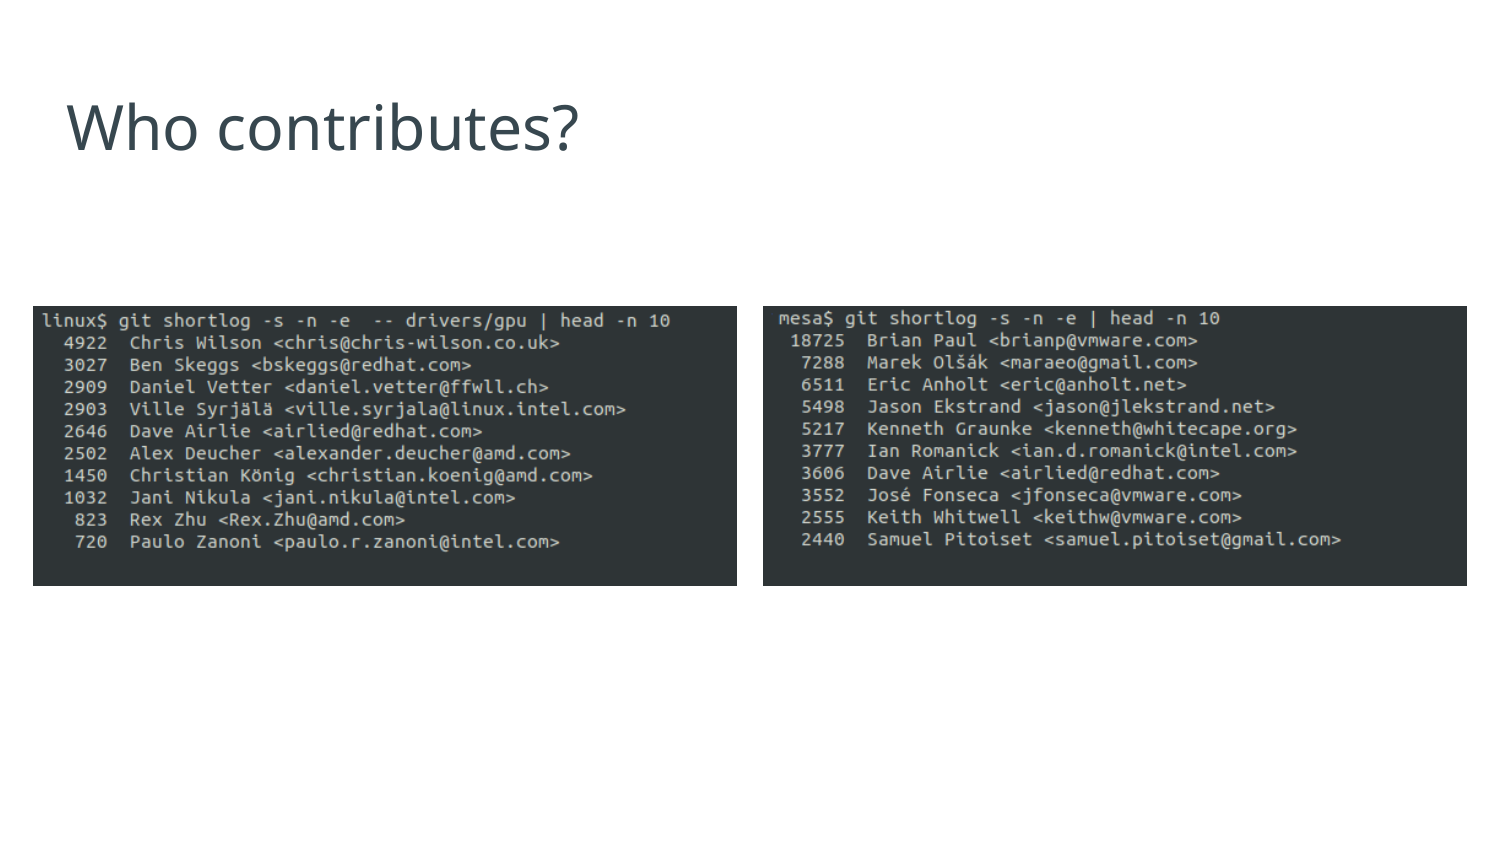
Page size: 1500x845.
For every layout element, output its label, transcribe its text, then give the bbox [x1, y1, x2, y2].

title Who contributes? [51, 72, 1449, 167]
picture [33, 306, 737, 586]
picture [763, 306, 1467, 586]
